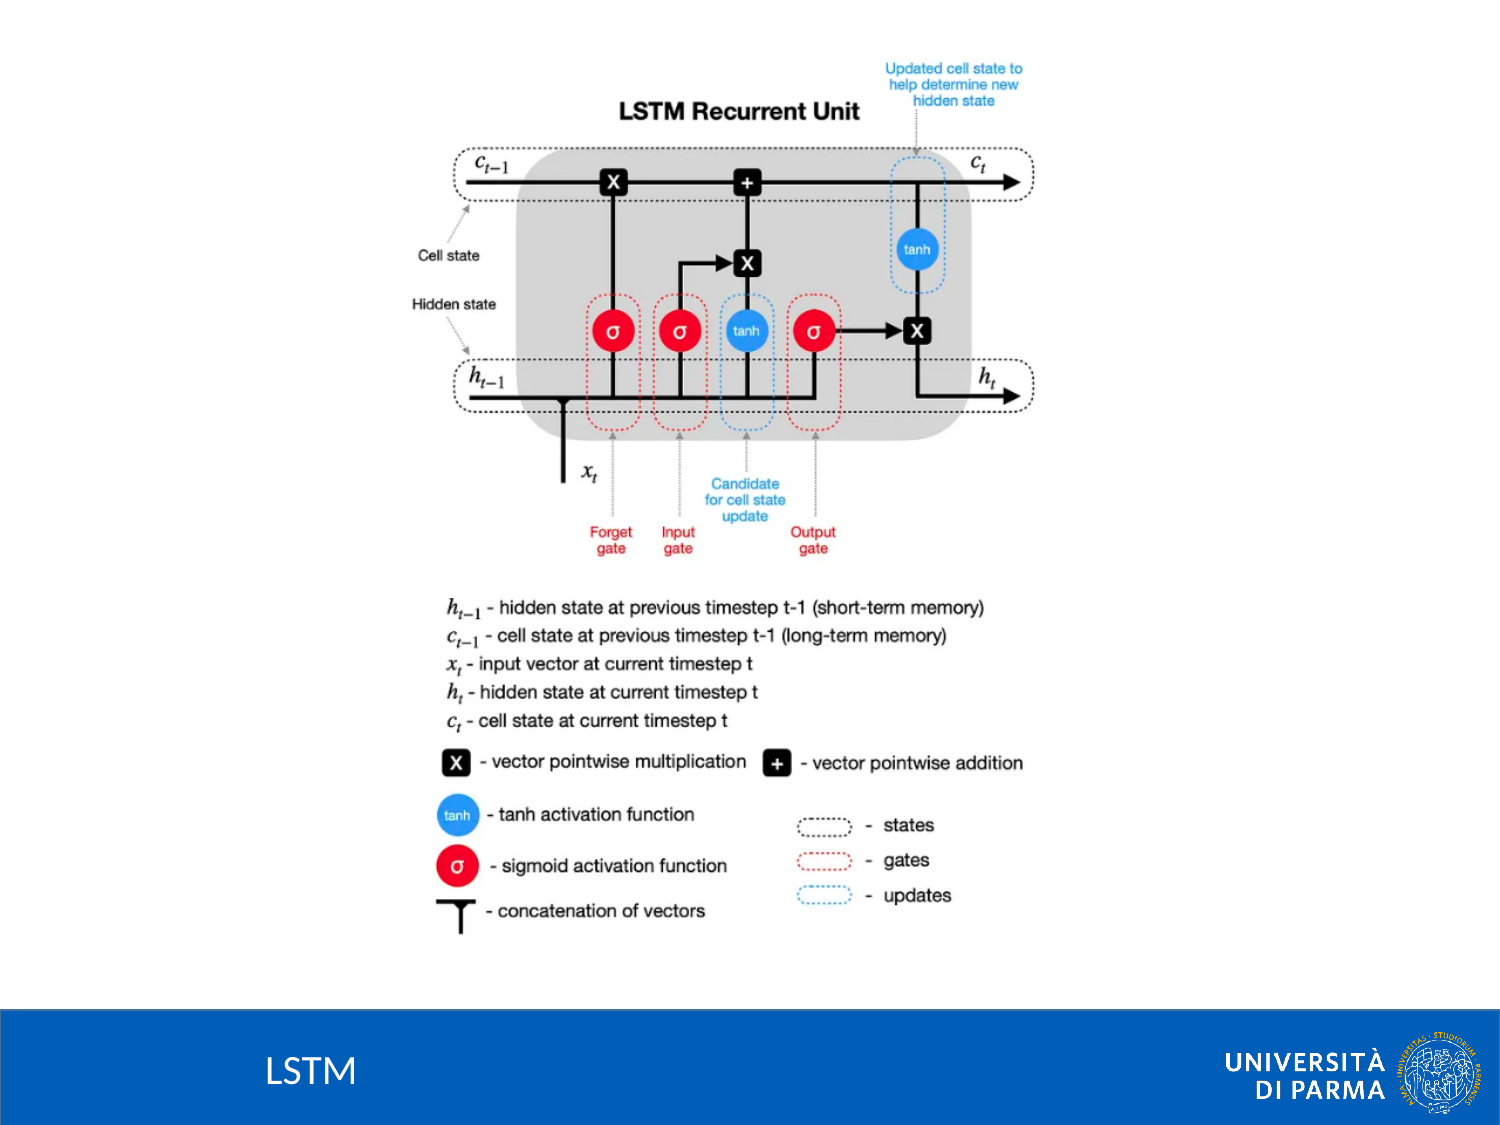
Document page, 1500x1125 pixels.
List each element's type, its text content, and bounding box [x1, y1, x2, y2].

text_box [0, 1010, 1500, 1125]
picture [375, 37, 1080, 938]
text_box LSTM [250, 1035, 777, 1101]
picture [1226, 1032, 1481, 1114]
